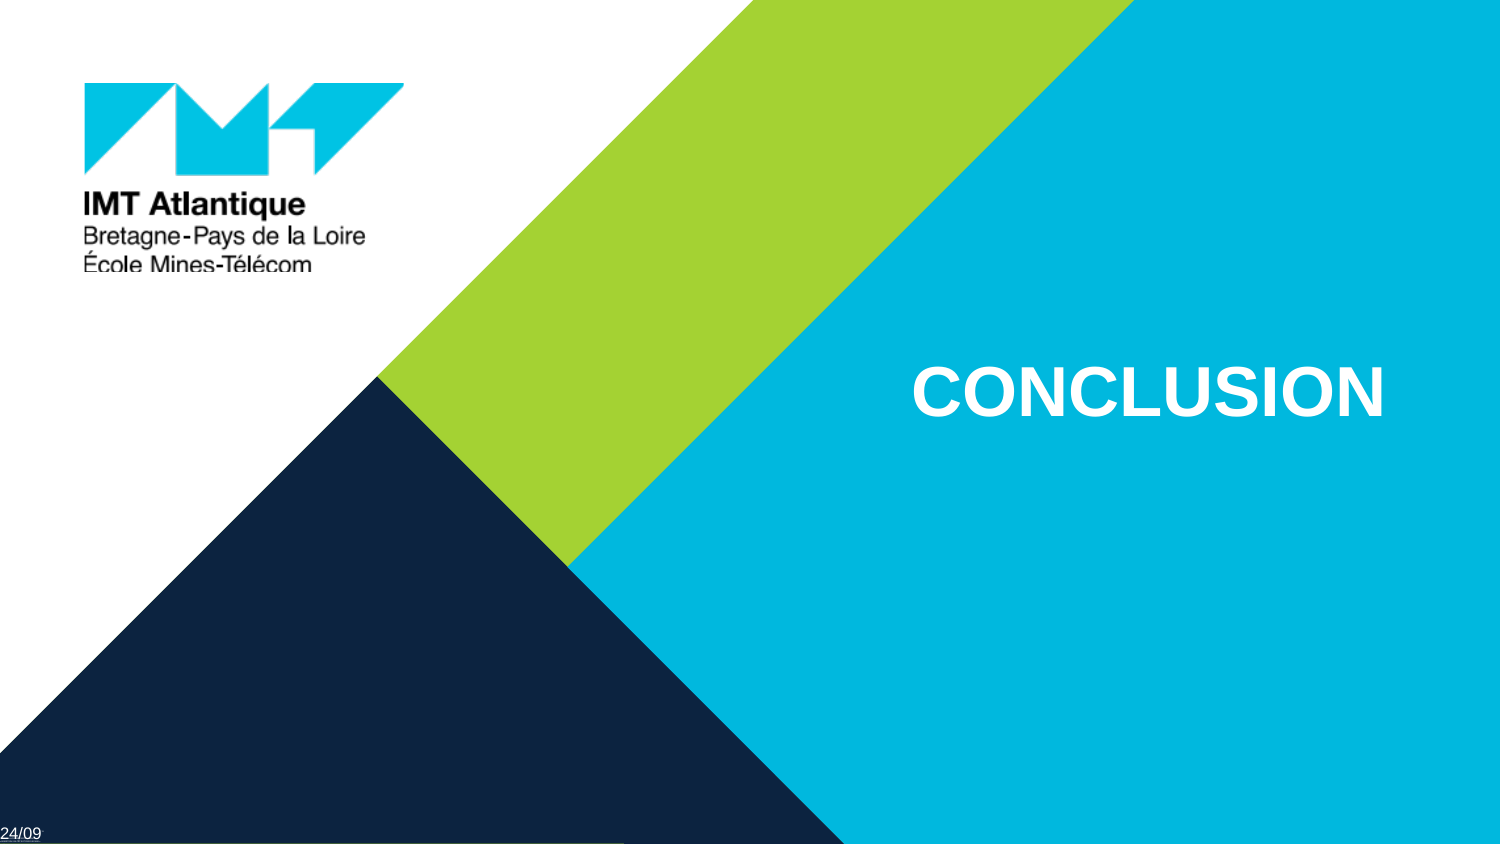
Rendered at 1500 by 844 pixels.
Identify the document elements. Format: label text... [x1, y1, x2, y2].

list Conclusion [413, 112, 1387, 665]
